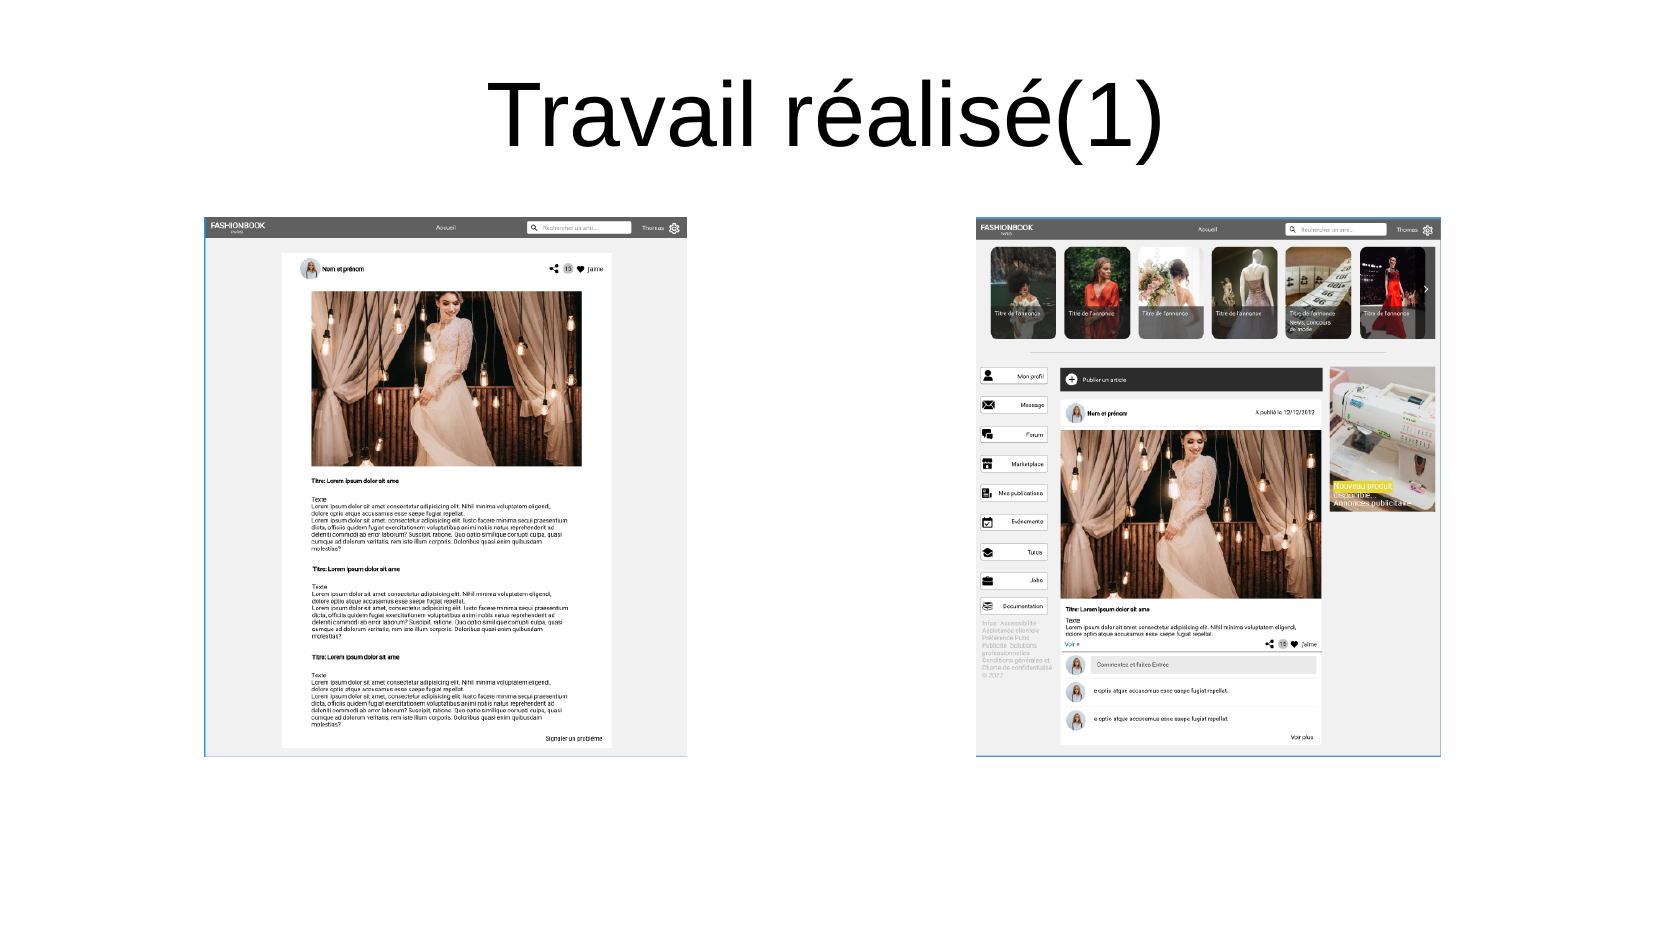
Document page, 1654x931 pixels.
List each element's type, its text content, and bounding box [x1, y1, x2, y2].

title Travail réalisé(1) [82, 37, 1571, 193]
picture [976, 217, 1441, 758]
picture [204, 217, 687, 758]
